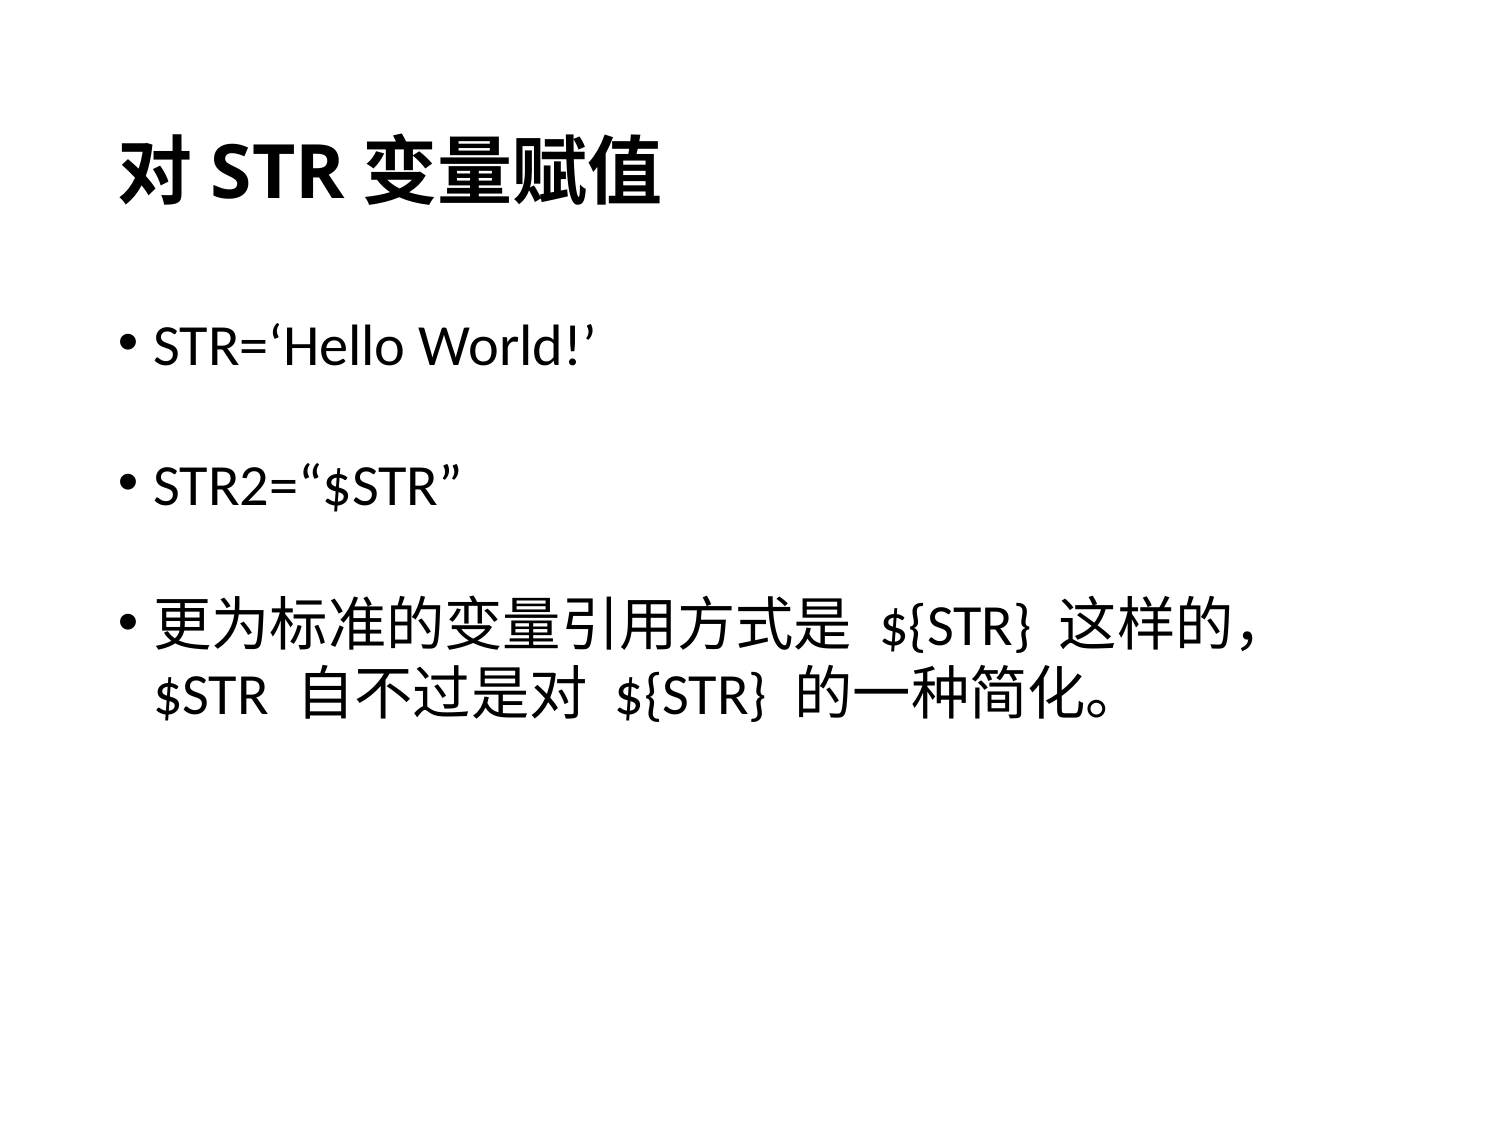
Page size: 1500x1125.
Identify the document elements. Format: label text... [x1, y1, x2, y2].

text_box STR=‘Hello World!’ STR2=“$STR” 更为标准的变量引用方式是 ${STR} 这样的，$STR 自不过是对 ${STR} 的一种简化。 [103, 299, 1397, 1013]
text_box 对STR变量赋值 [103, 59, 1397, 277]
